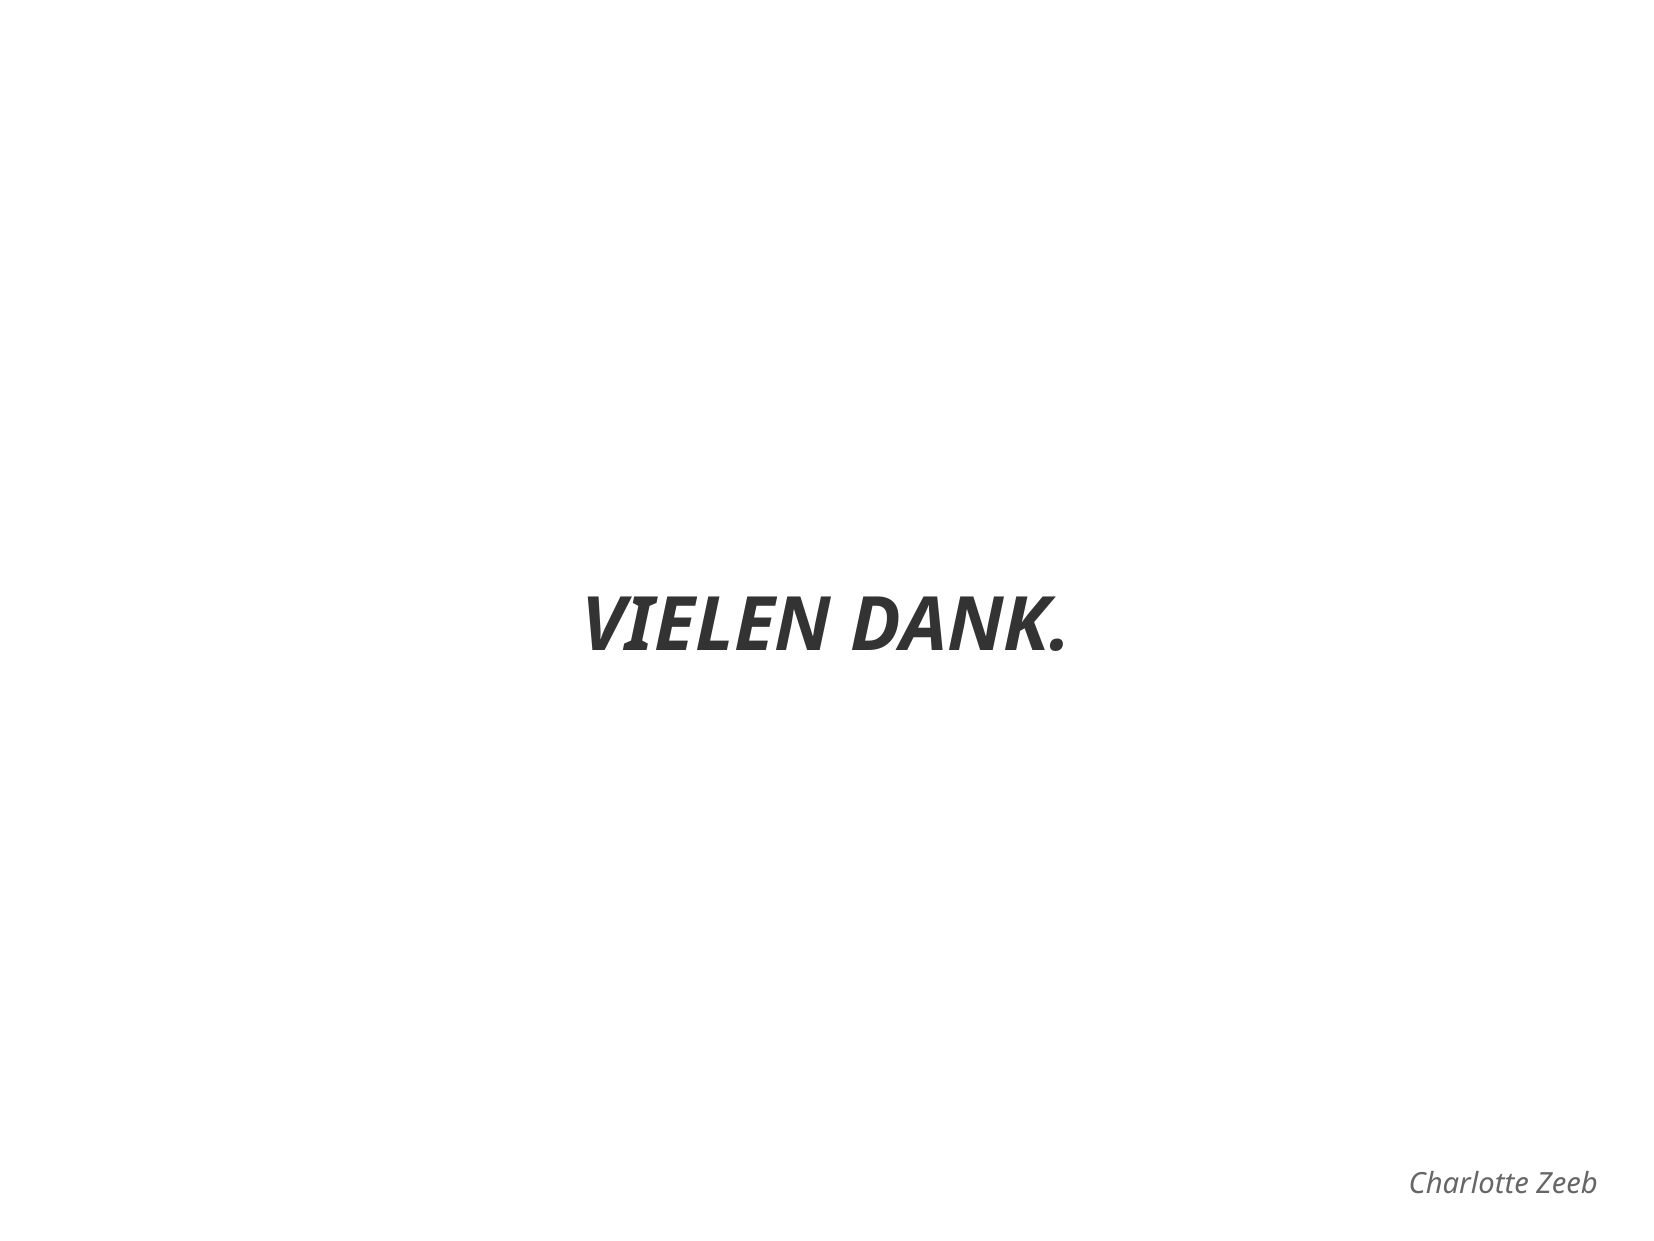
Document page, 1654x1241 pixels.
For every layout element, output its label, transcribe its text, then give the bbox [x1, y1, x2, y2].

text_box VIELEN DANK. [82, 140, 1571, 1101]
text_box Charlotte Zeeb [1393, 1157, 1615, 1208]
